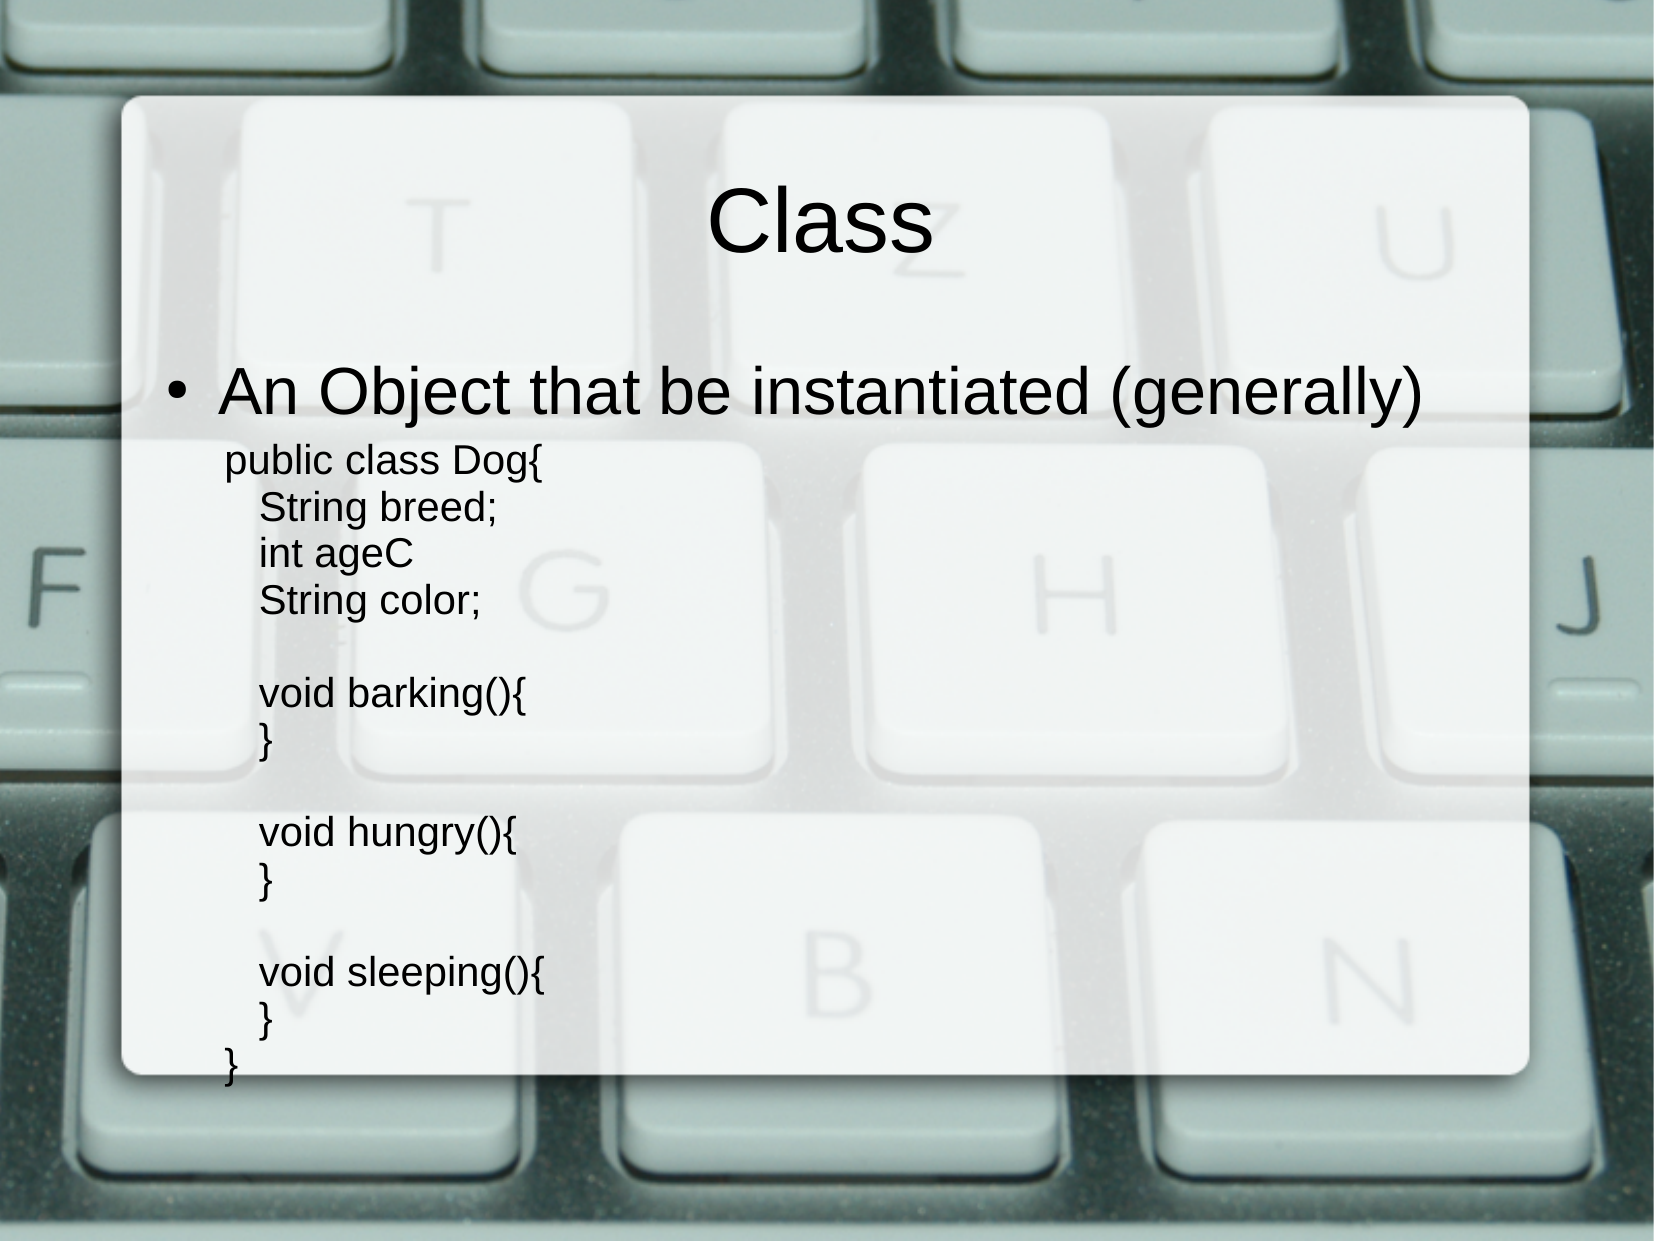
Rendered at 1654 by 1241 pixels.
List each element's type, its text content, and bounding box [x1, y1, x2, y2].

picture [0, 0, 1654, 1241]
title Class [135, 117, 1506, 325]
list An Object that be instantiated (generally) [147, 354, 1506, 1063]
text_box public class Dog{ String breed; int ageC String color; void barking(){ } void hungry(){ } void sleeping(){ } } [224, 437, 1075, 1111]
